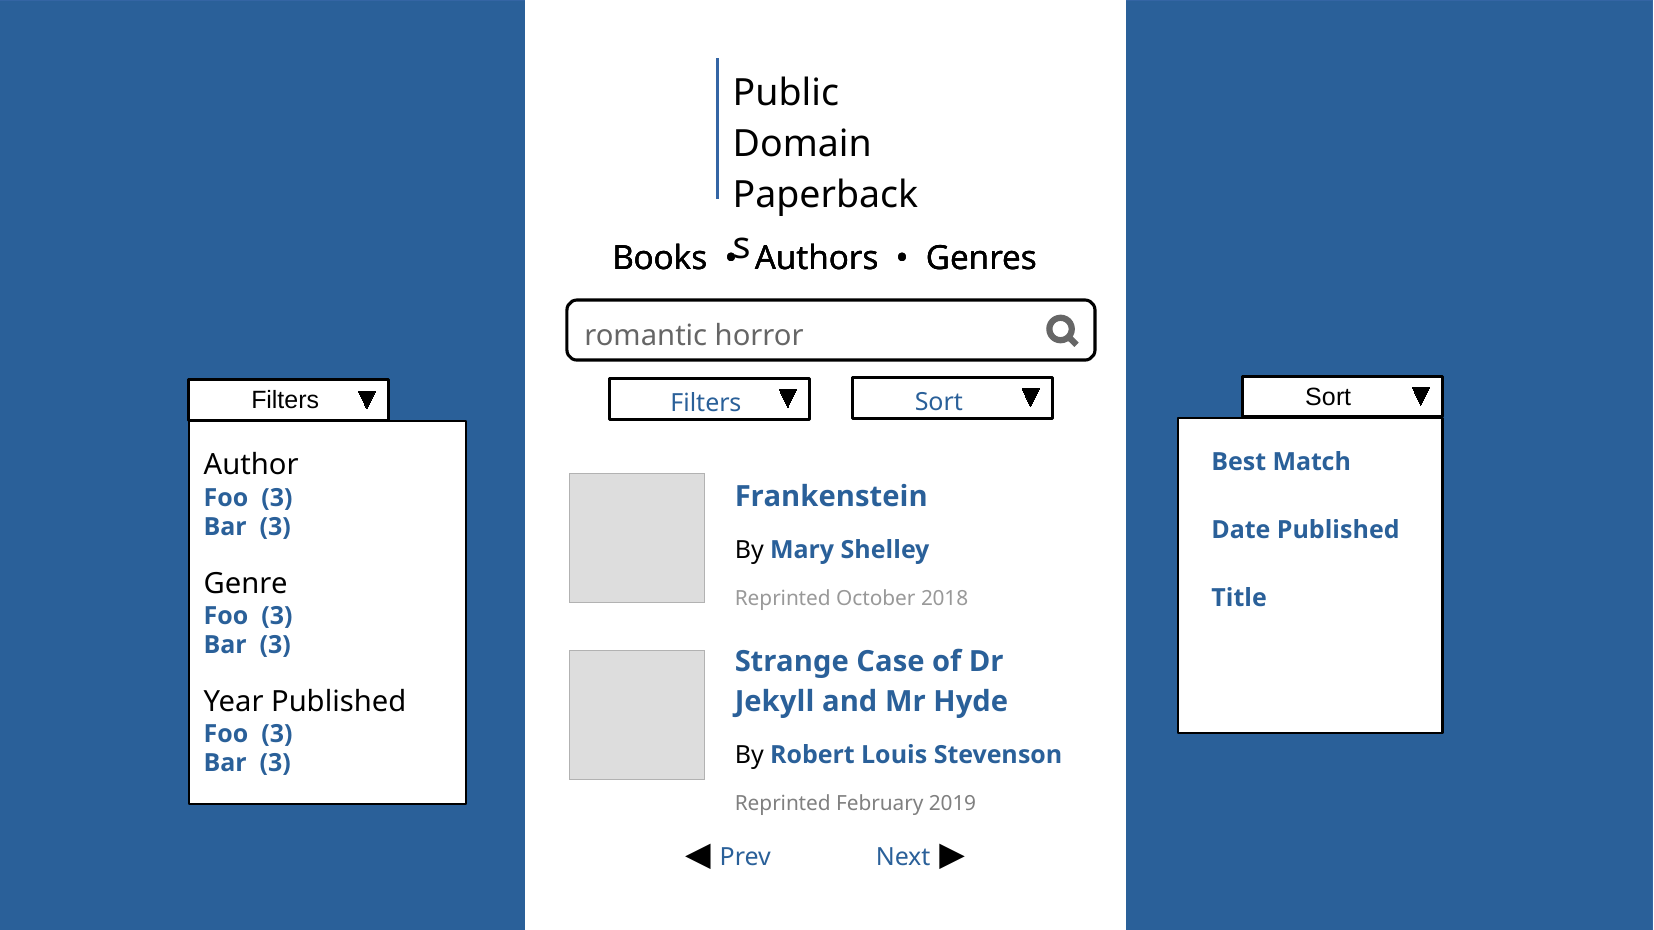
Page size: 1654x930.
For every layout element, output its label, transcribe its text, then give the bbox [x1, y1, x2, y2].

text_box Filters [236, 378, 335, 422]
text_box Foo (3) [189, 708, 440, 752]
text_box Filters [655, 377, 757, 420]
text_box Bar (3) [189, 737, 374, 781]
text_box [0, 0, 1653, 930]
text_box Bar (3) [188, 619, 374, 663]
text_box Year Published [189, 672, 440, 708]
text_box Best Match Date Published Title [1196, 436, 1422, 620]
text_box Public Domain Paperbacks [717, 58, 943, 200]
text_box ◀ Prev Next ▶ [525, 822, 1126, 880]
text_box Bar (3) [188, 501, 373, 545]
text_box Sort [1290, 375, 1388, 418]
text_box Foo (3) [188, 471, 373, 501]
text_box Author [188, 436, 373, 471]
text_box Books • Authors • Genres [525, 226, 1126, 284]
text_box Strange Case of Dr Jekyll and Mr Hyde By Robert Louis Stevenson Reprinted February 2019 [720, 633, 1096, 793]
text_box Genre [188, 554, 374, 590]
text_box Foo (3) [188, 590, 374, 619]
text_box Sort [900, 376, 998, 420]
text_box Frankenstein By Mary Shelley Reprinted October 2018 [720, 467, 1096, 595]
text_box romantic horror [569, 307, 900, 355]
